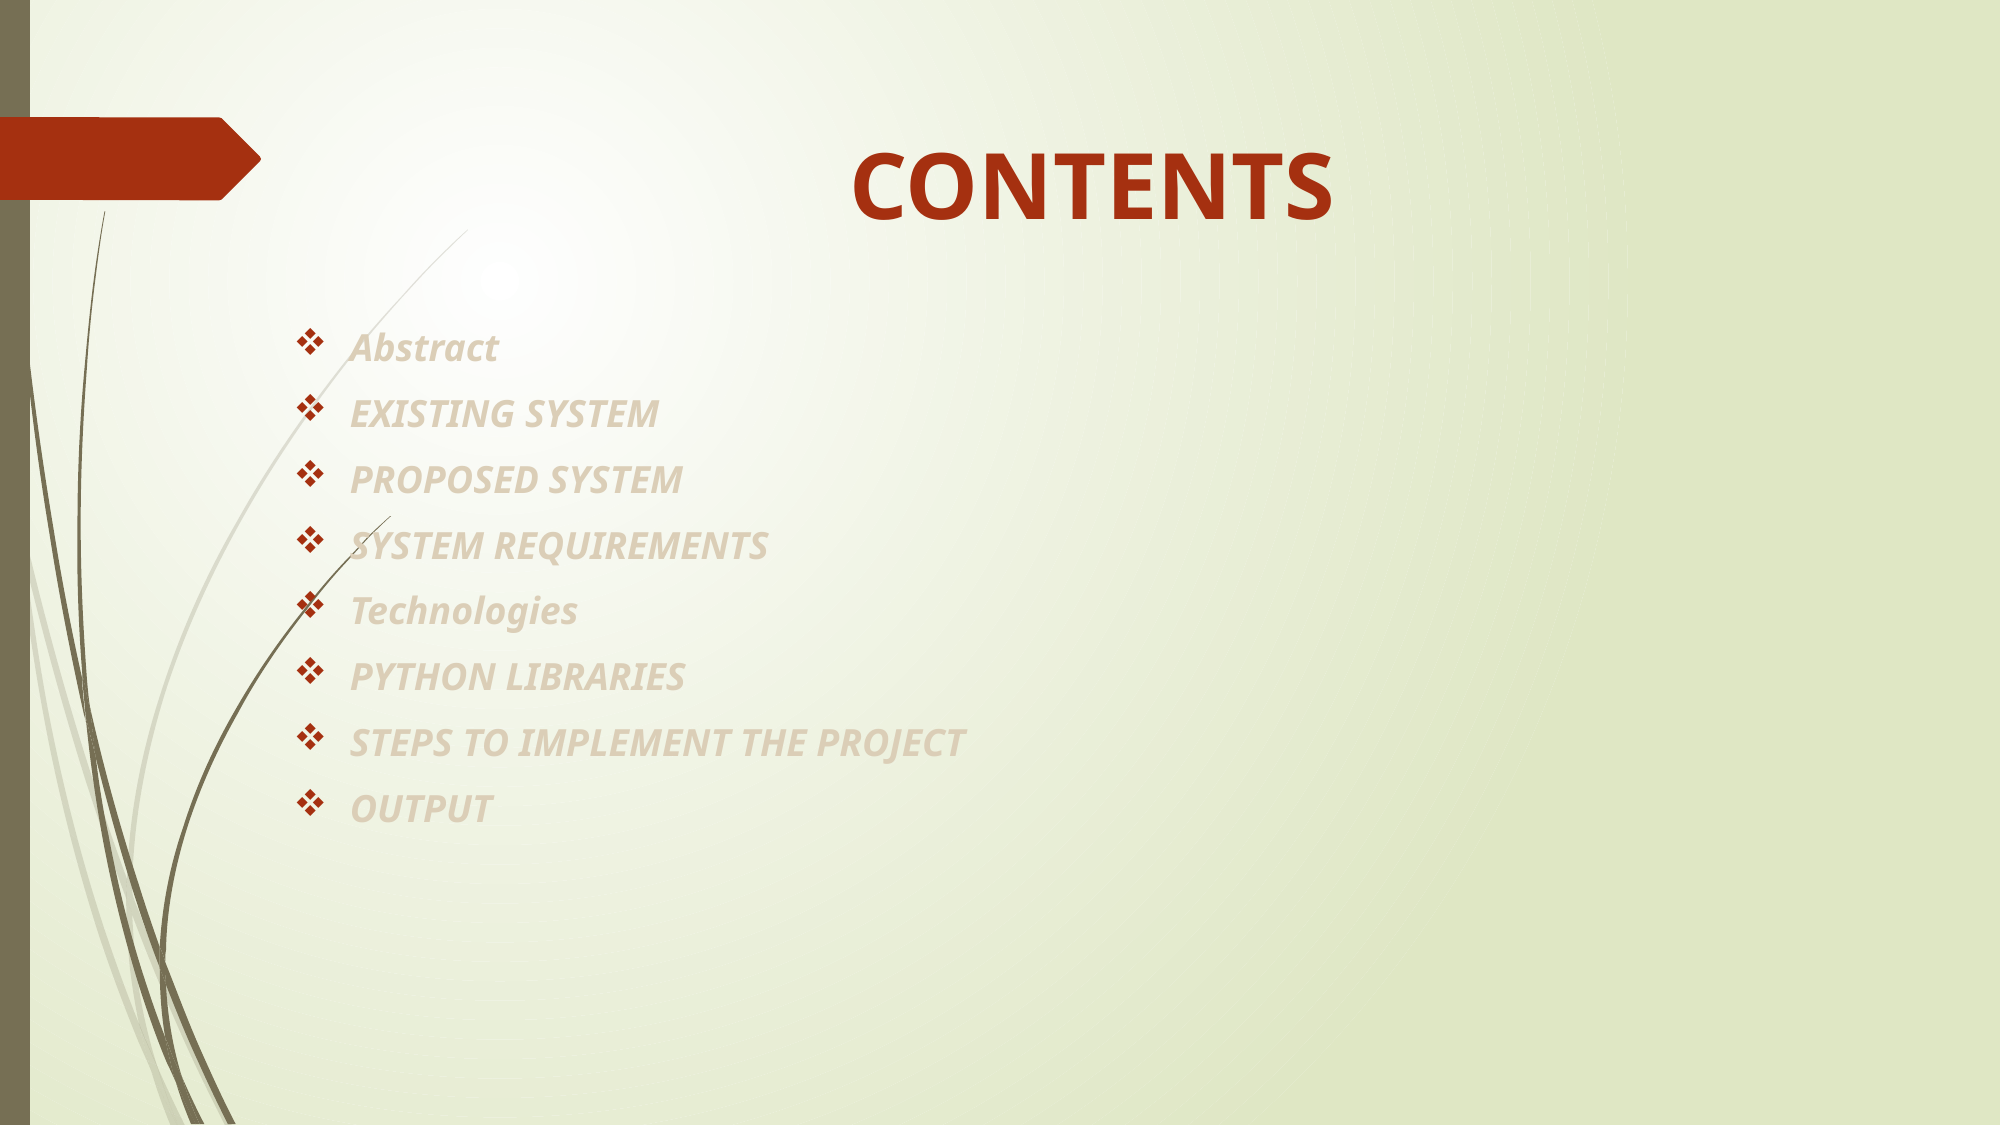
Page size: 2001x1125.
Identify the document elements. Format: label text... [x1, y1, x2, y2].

list CONTENTS Abstract EXISTING SYSTEM PROPOSED SYSTEM SYSTEM REQUIREMENTS Technologies PYTHON LIBRARIES STEPS TO IMPLEMENT THE PROJECT OUTPUT [278, 120, 1888, 970]
